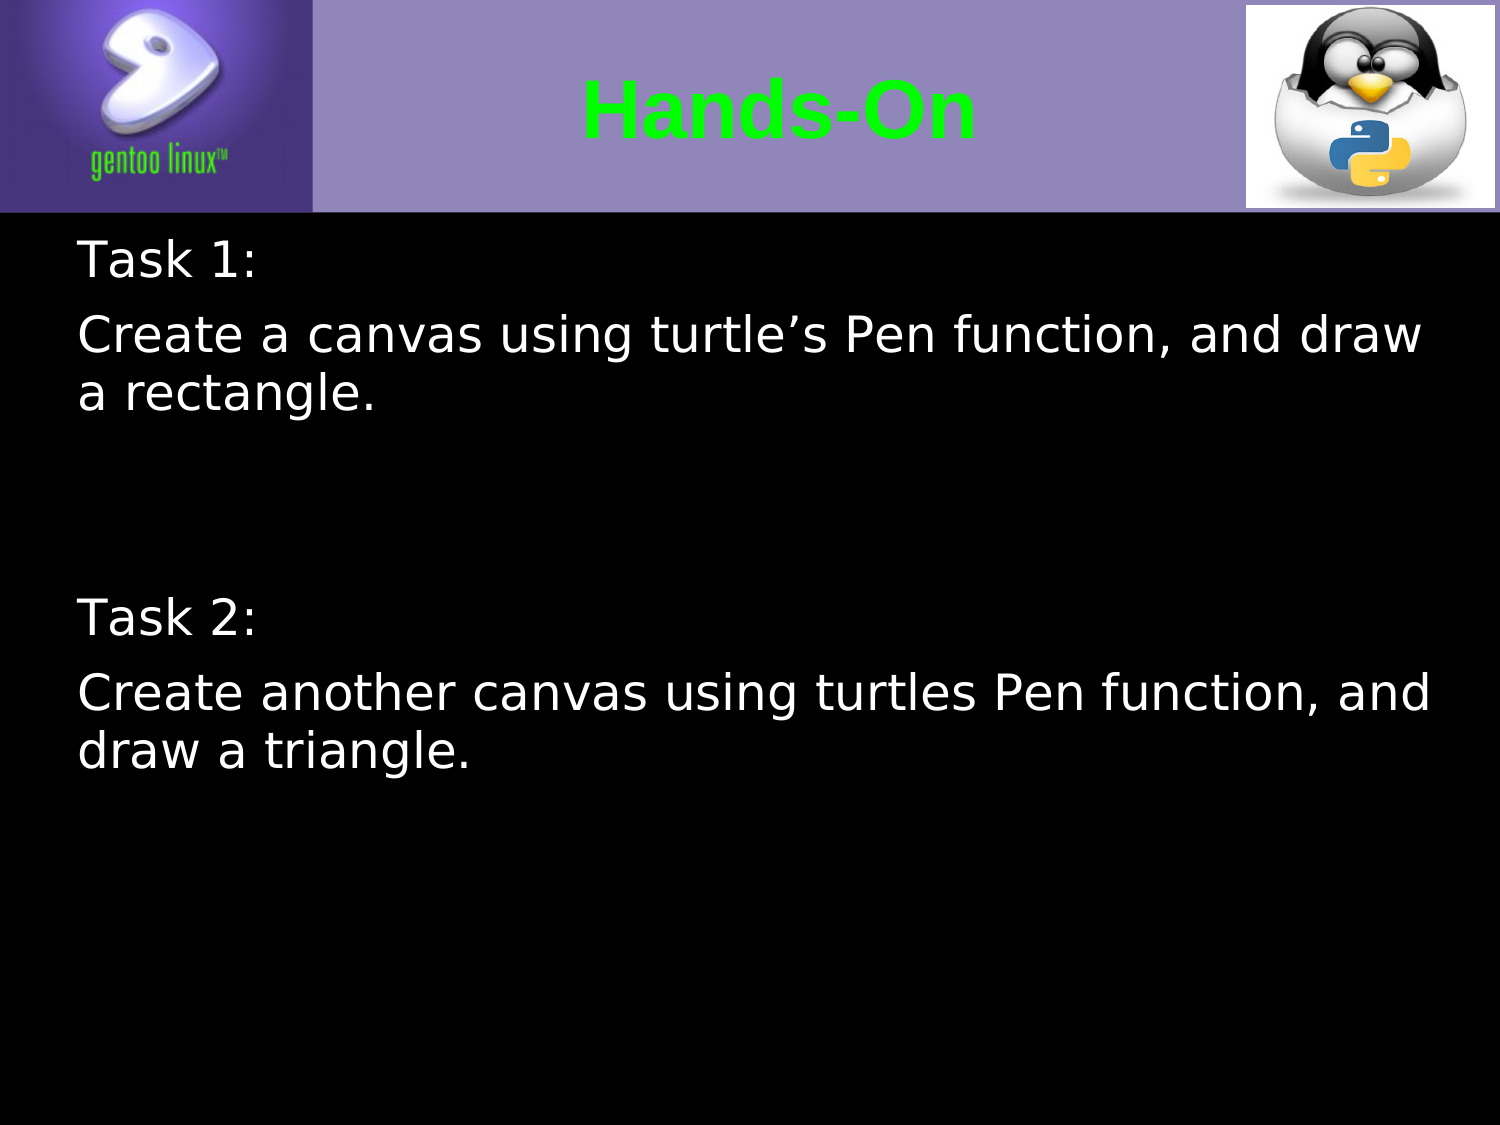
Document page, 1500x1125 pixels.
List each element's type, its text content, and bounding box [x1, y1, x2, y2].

picture [0, 0, 302, 184]
picture [1246, 5, 1495, 208]
list Task 1: Create a canvas using turtle’s Pen function, and draw a rectangle. Task 2: Create another canvas using turtles Pen function, and draw a triangle. [39, 230, 1465, 1073]
title Hands-On [324, 12, 1235, 201]
